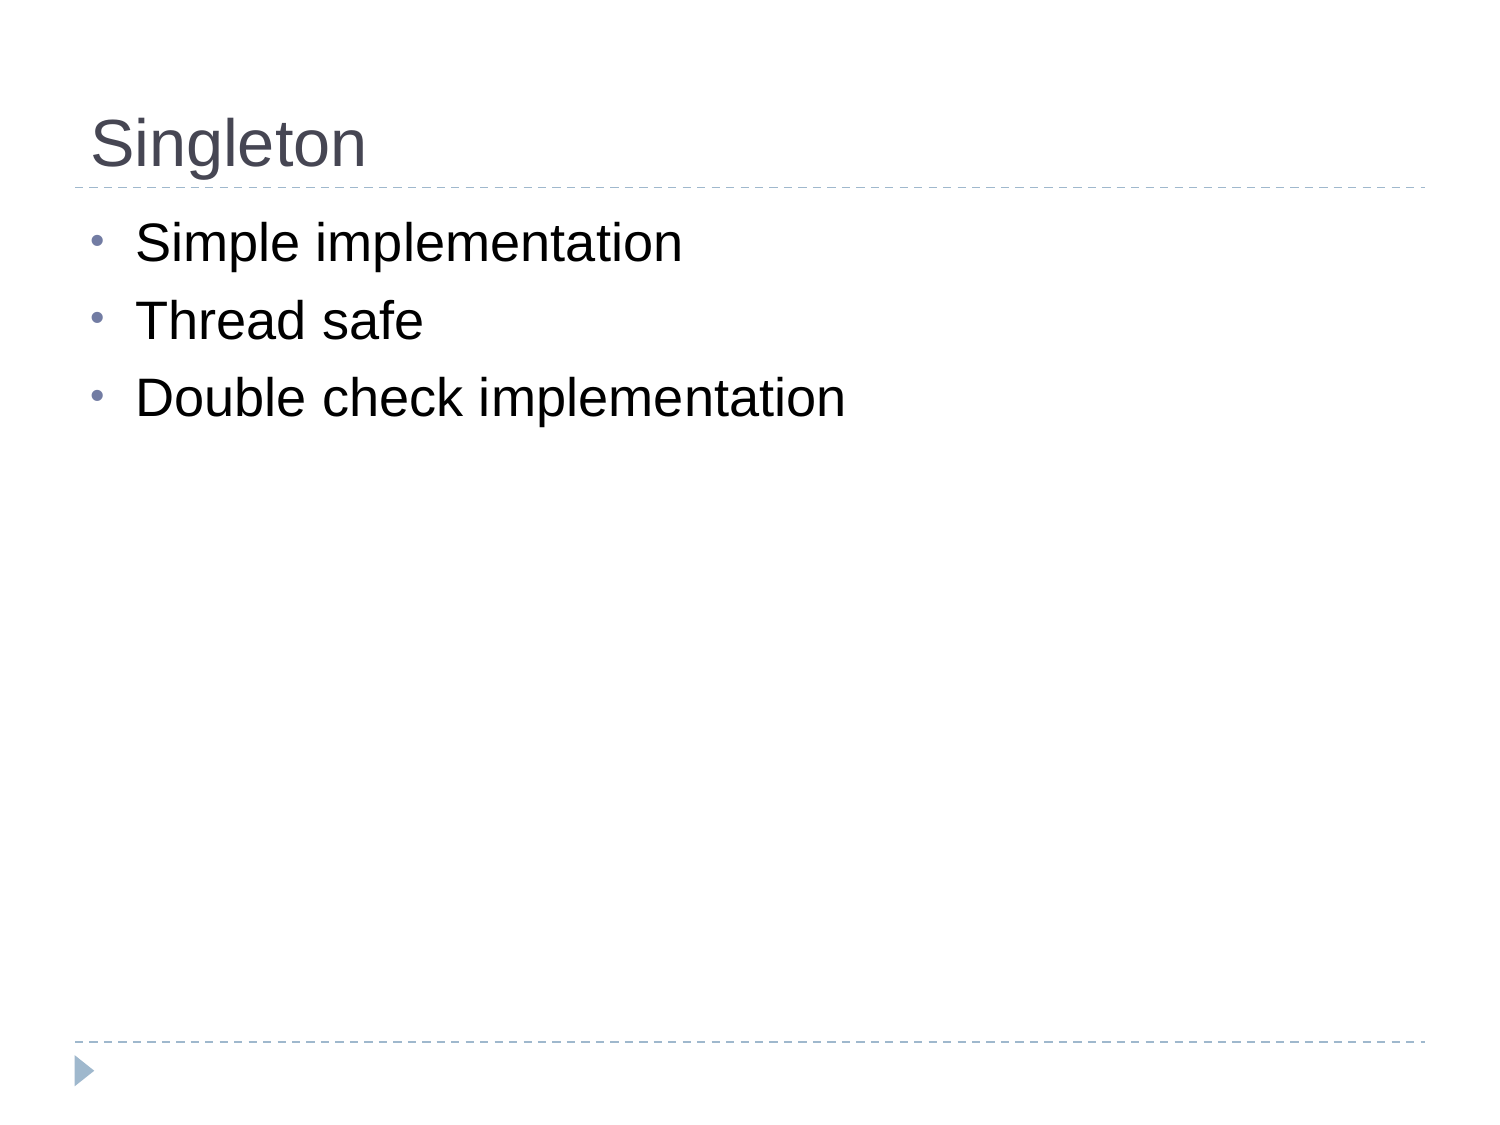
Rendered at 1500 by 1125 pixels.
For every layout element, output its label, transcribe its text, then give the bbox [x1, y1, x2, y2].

list Simple implementation Thread safe Double check implementation [75, 200, 1425, 1010]
title Singleton [75, 24, 1425, 188]
